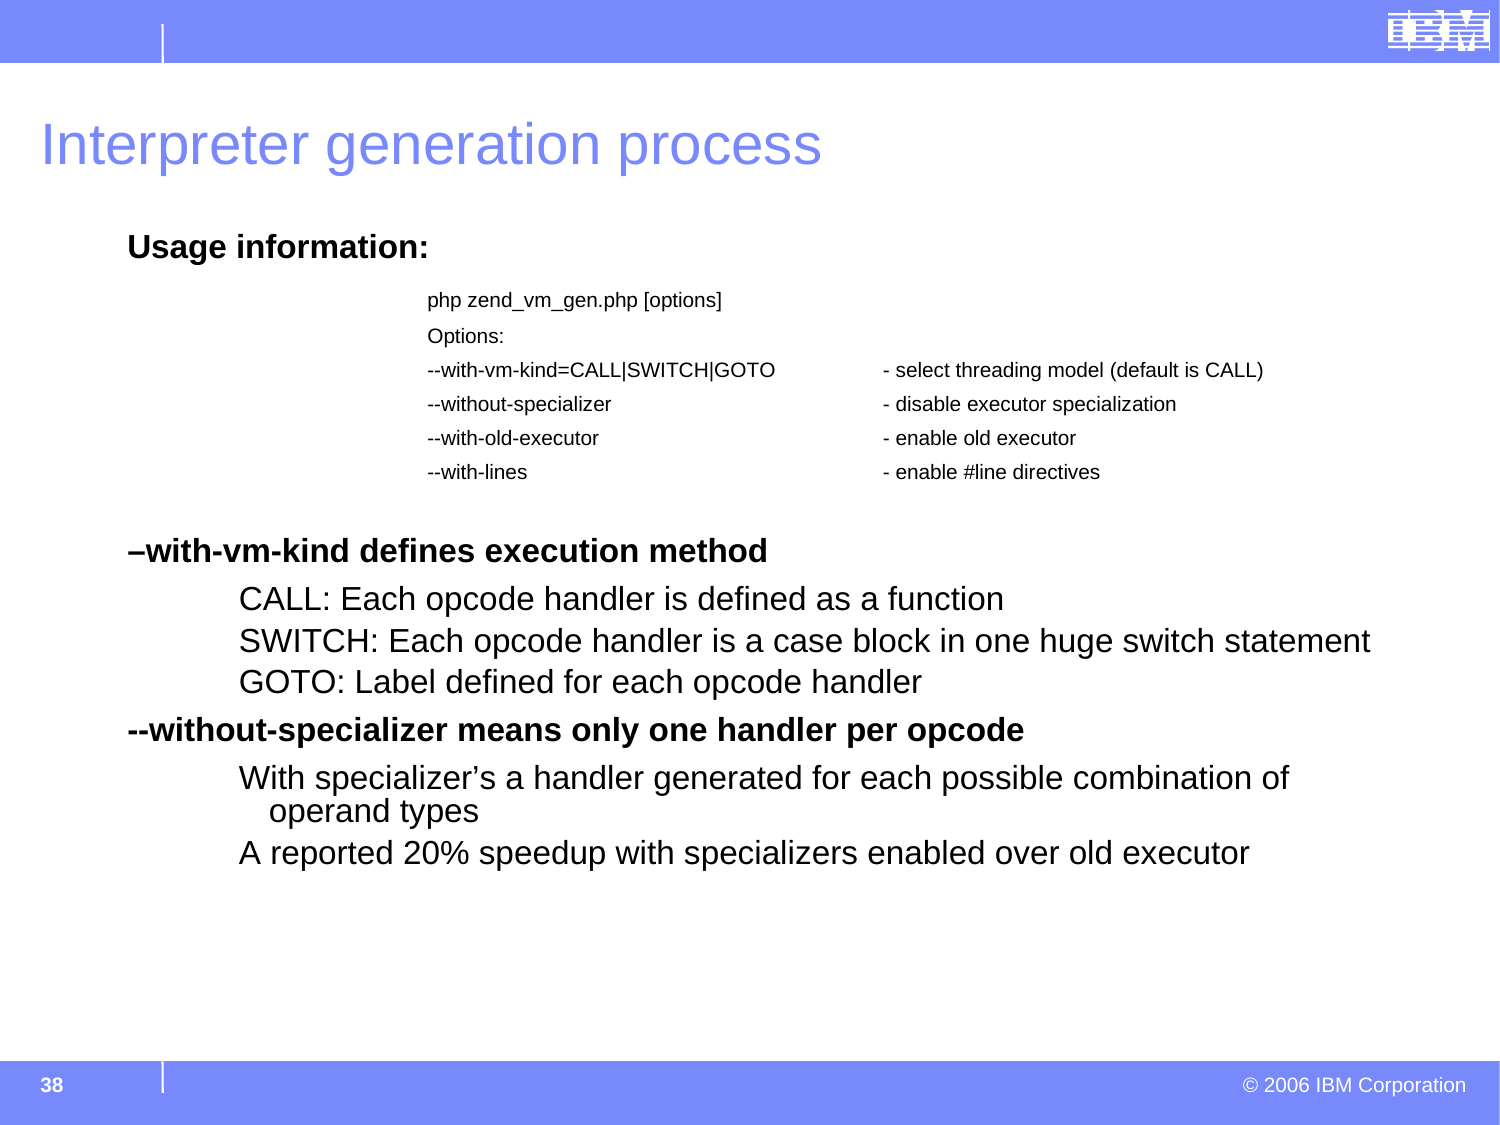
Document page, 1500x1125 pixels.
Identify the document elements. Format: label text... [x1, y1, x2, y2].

list Usage information: php zend_vm_gen.php [options] Options: --with-vm-kind=CALL|SWITCH|GOTO - select threading model (default is CALL)‏ --without-specializer - disable executor specialization --with-old-executor - enable old executor --with-lines - enable #line directives –with-vm-kind defines execution method CALL: Each opcode handler is defined as a function SWITCH: Each opcode handler is a case block in one huge switch statement GOTO: Label defined for each opcode handler --without-specializer means only one handler per opcode With specializer’s a handler generated for each possible combination of operand types A reported 20% speedup with specializers enabled over old executor [112, 224, 1388, 1125]
title Interpreter generation process [25, 82, 1378, 184]
